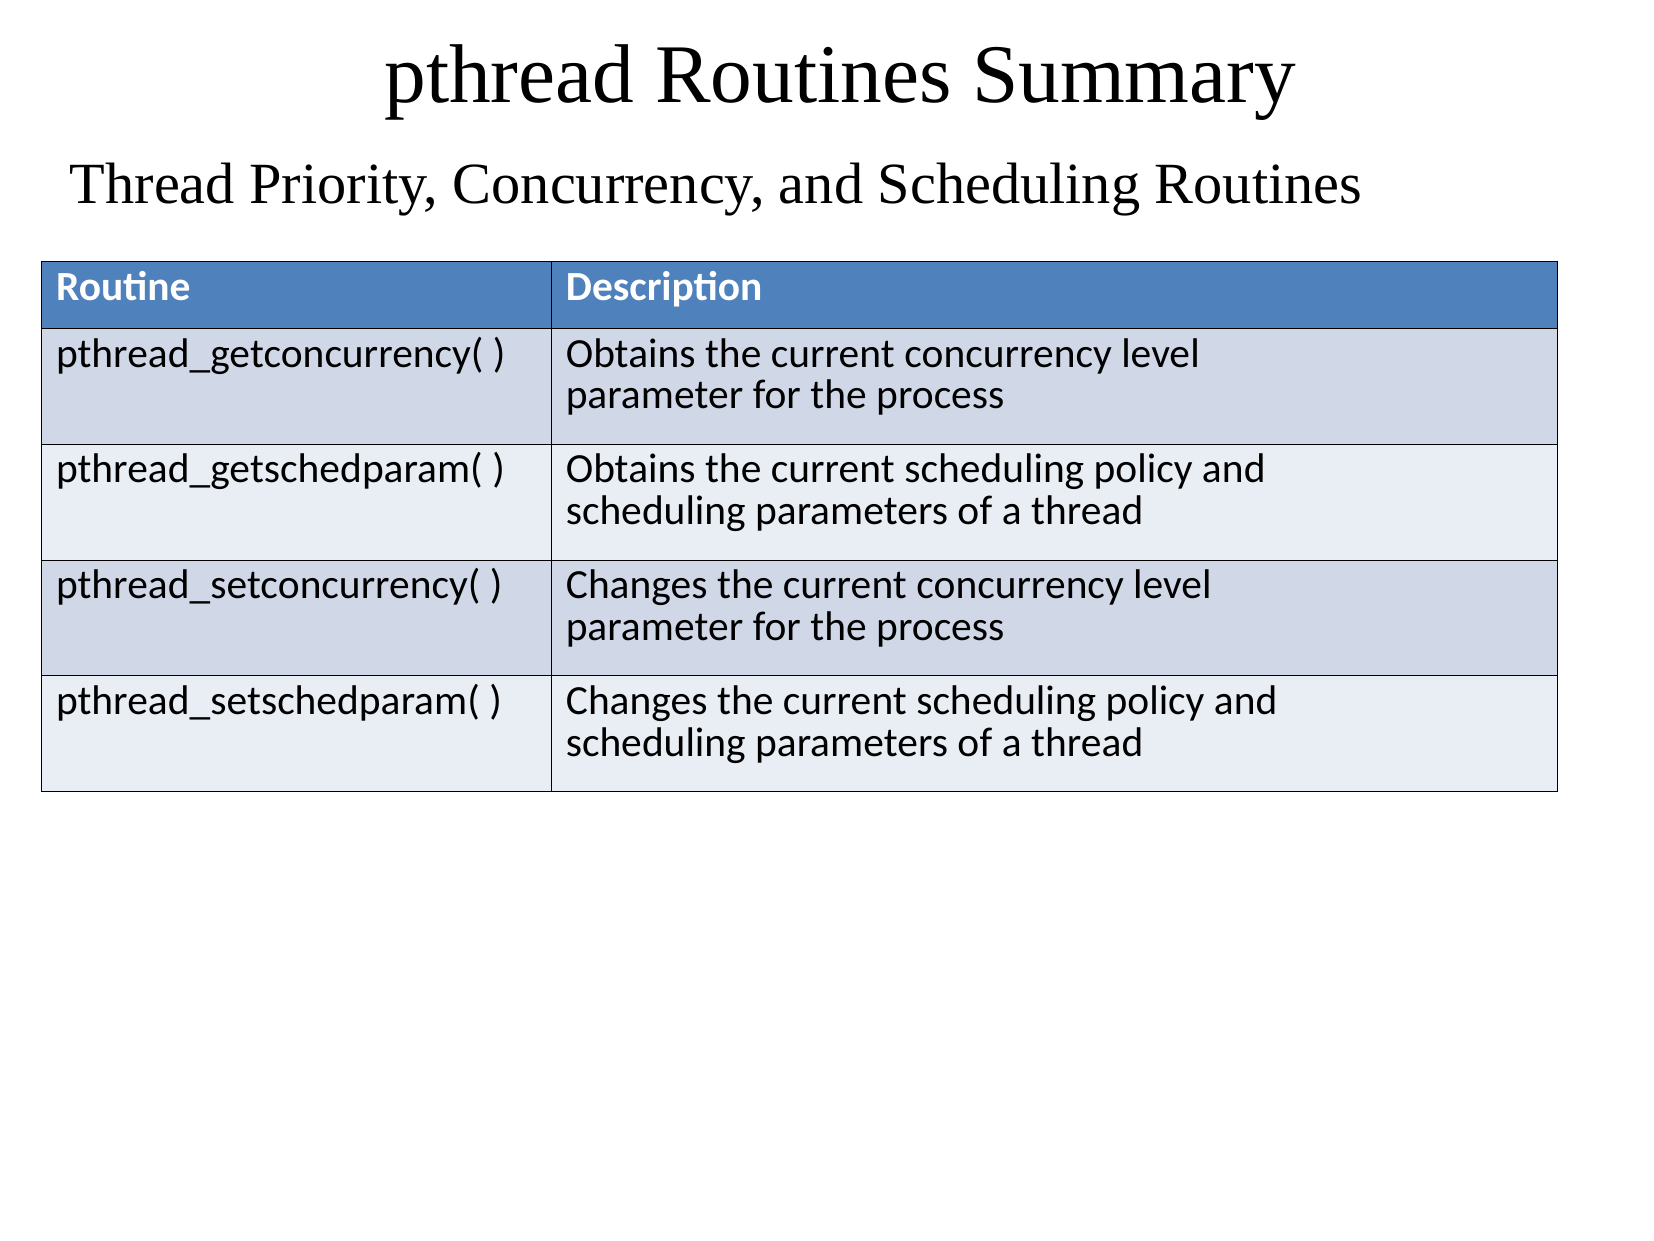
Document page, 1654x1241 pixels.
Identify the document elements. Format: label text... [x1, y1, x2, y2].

table_header Description [552, 262, 1557, 328]
table_cell Obtains the current scheduling policy and scheduling parameters of a thread [552, 445, 1557, 560]
title pthread Routines Summary [96, 0, 1585, 138]
list Thread Priority, Concurrency, and Scheduling Routines [55, 137, 1544, 235]
table_cell pthread_getconcurrency( ) [42, 329, 551, 444]
table_cell Obtains the current concurrency level parameter for the process [552, 329, 1557, 444]
table_cell pthread_setconcurrency( ) [42, 561, 551, 675]
table_cell pthread_setschedparam( ) [42, 676, 551, 791]
table_cell pthread_getschedparam( ) [42, 445, 551, 560]
table_header Routine [42, 262, 551, 328]
table_cell Changes the current scheduling policy and scheduling parameters of a thread [552, 676, 1557, 791]
table_cell Changes the current concurrency level parameter for the process [552, 561, 1557, 675]
